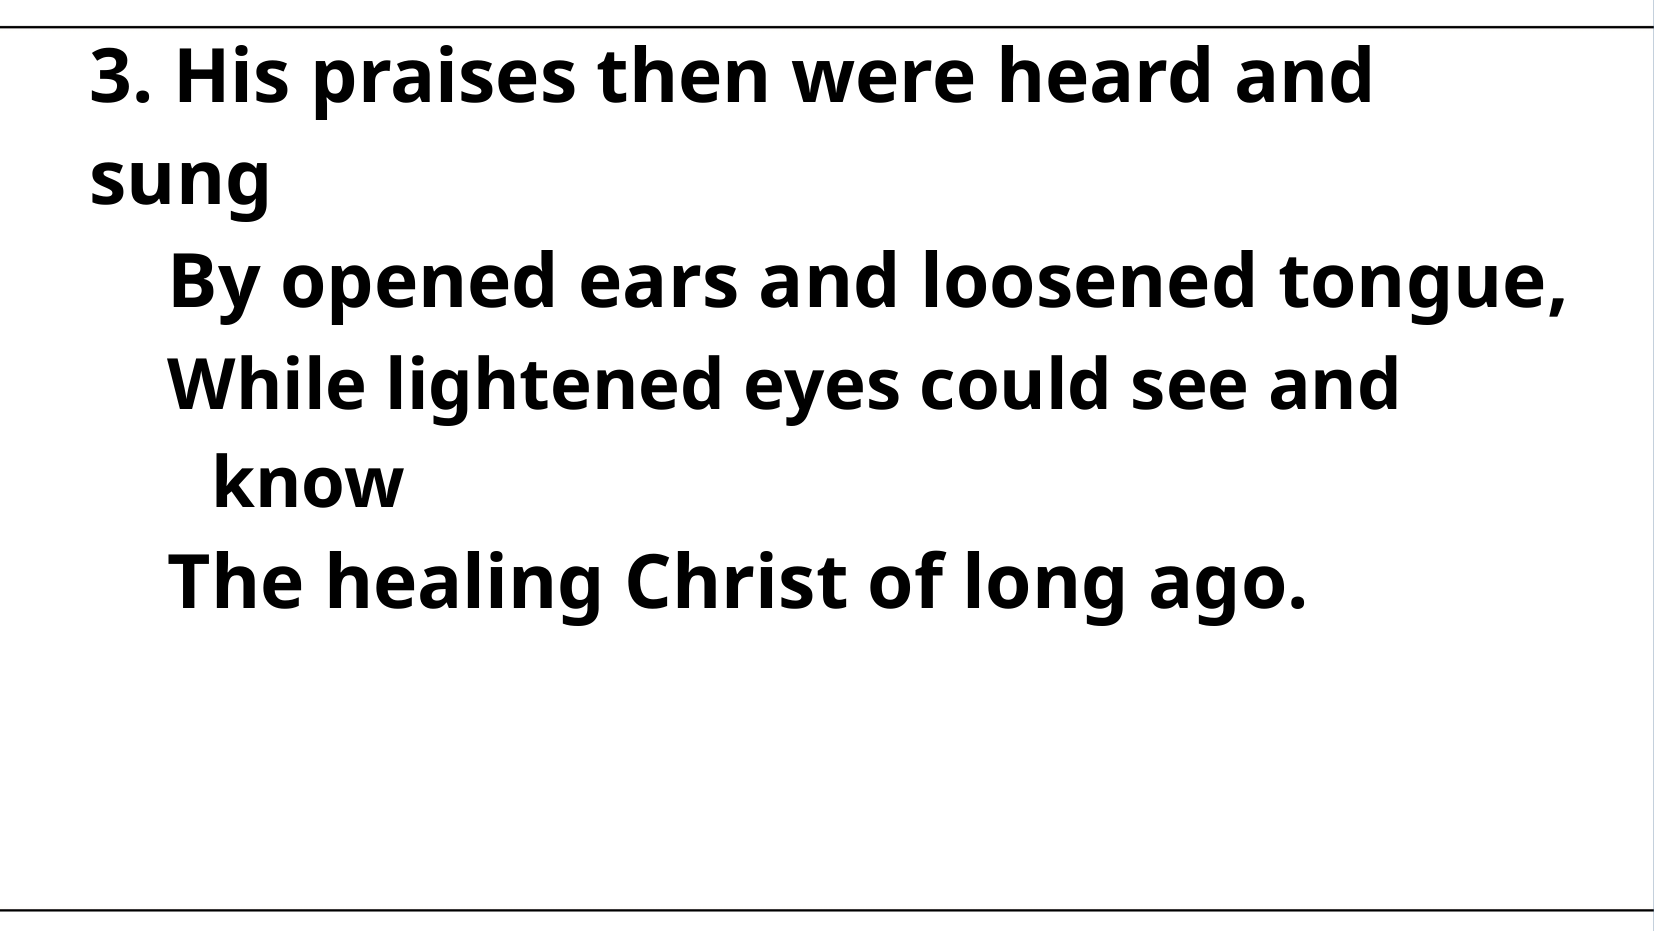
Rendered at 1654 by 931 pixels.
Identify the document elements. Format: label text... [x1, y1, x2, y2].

text_box 3. His praises then were heard and sung By opened ears and loosened tongue, While lightened eyes could see and know The healing Christ of long ago. [75, 15, 1591, 430]
picture [0, 0, 1654, 931]
